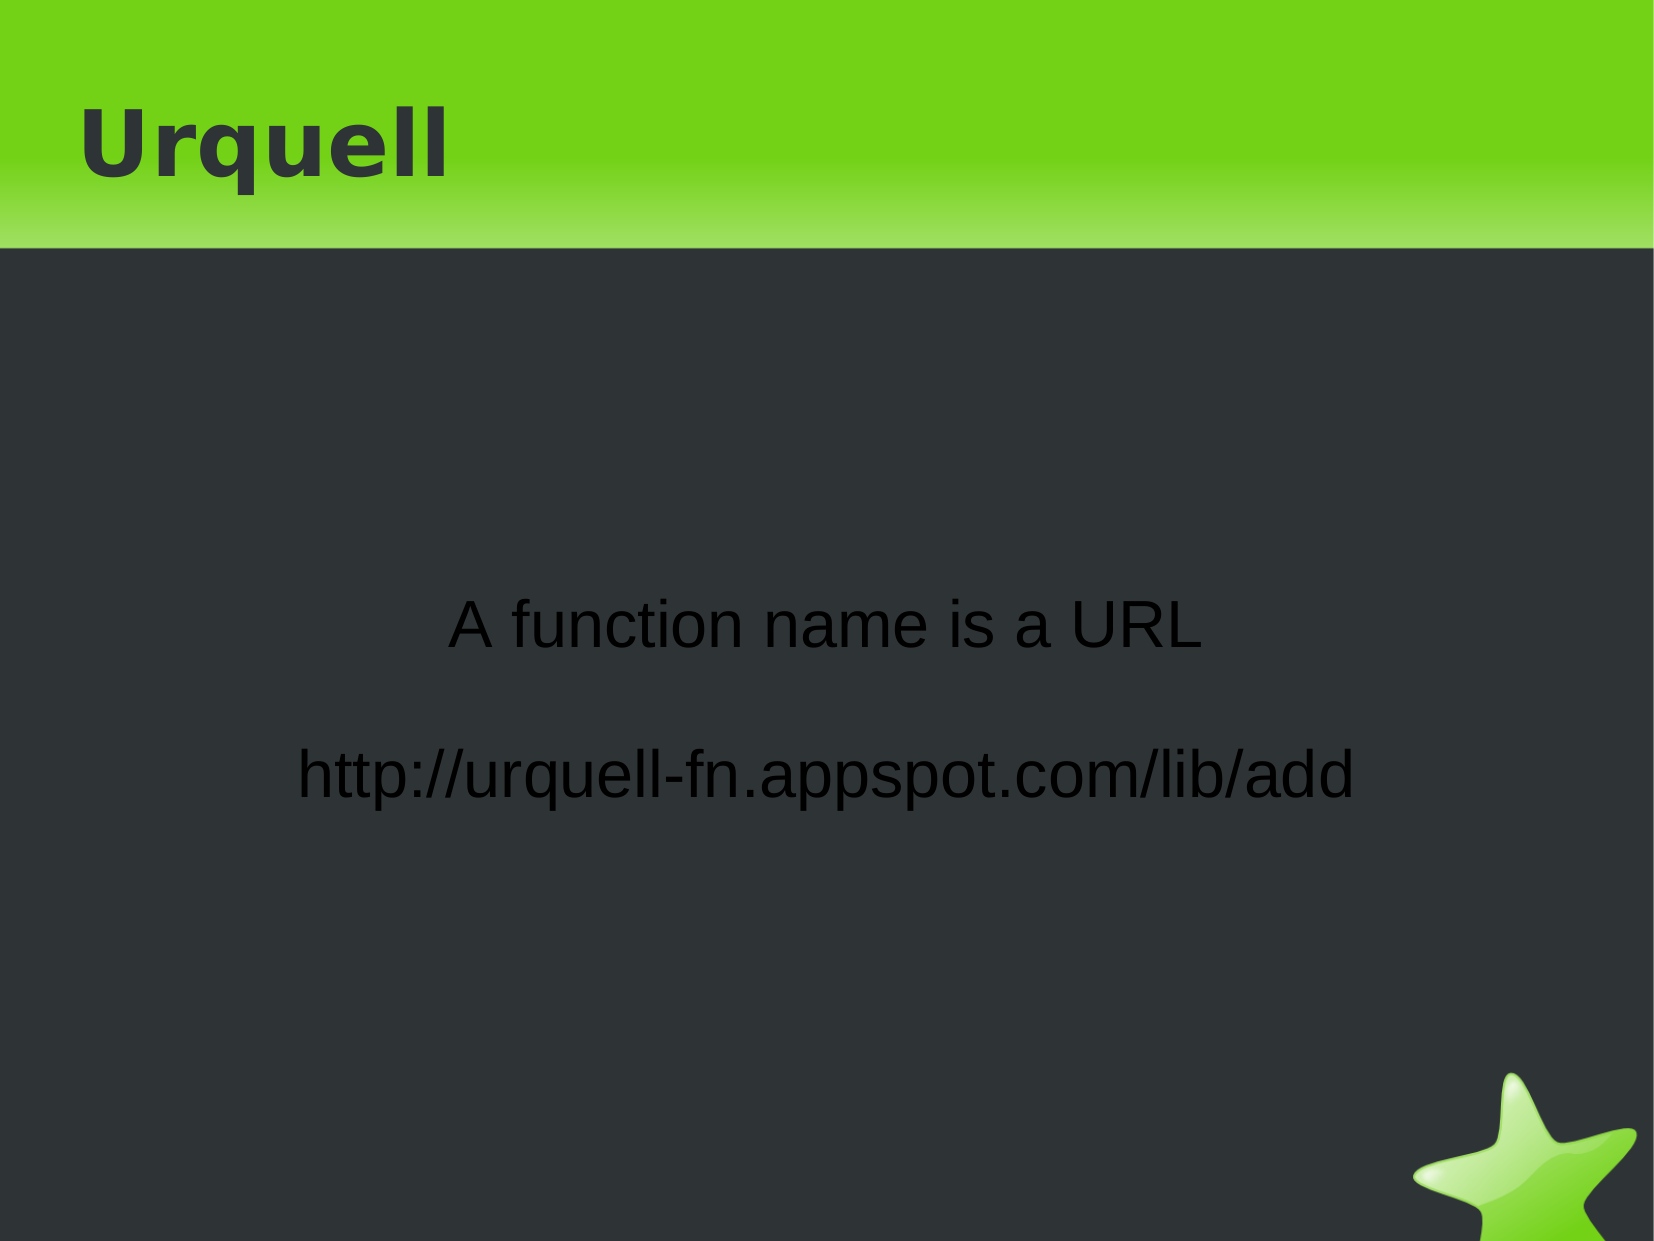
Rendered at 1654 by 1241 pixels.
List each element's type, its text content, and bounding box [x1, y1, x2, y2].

picture [0, 0, 1654, 1241]
title Urquell [76, 41, 1565, 249]
subtitle A function name is a URL http://urquell-fn.appspot.com/lib/add [82, 290, 1571, 1109]
